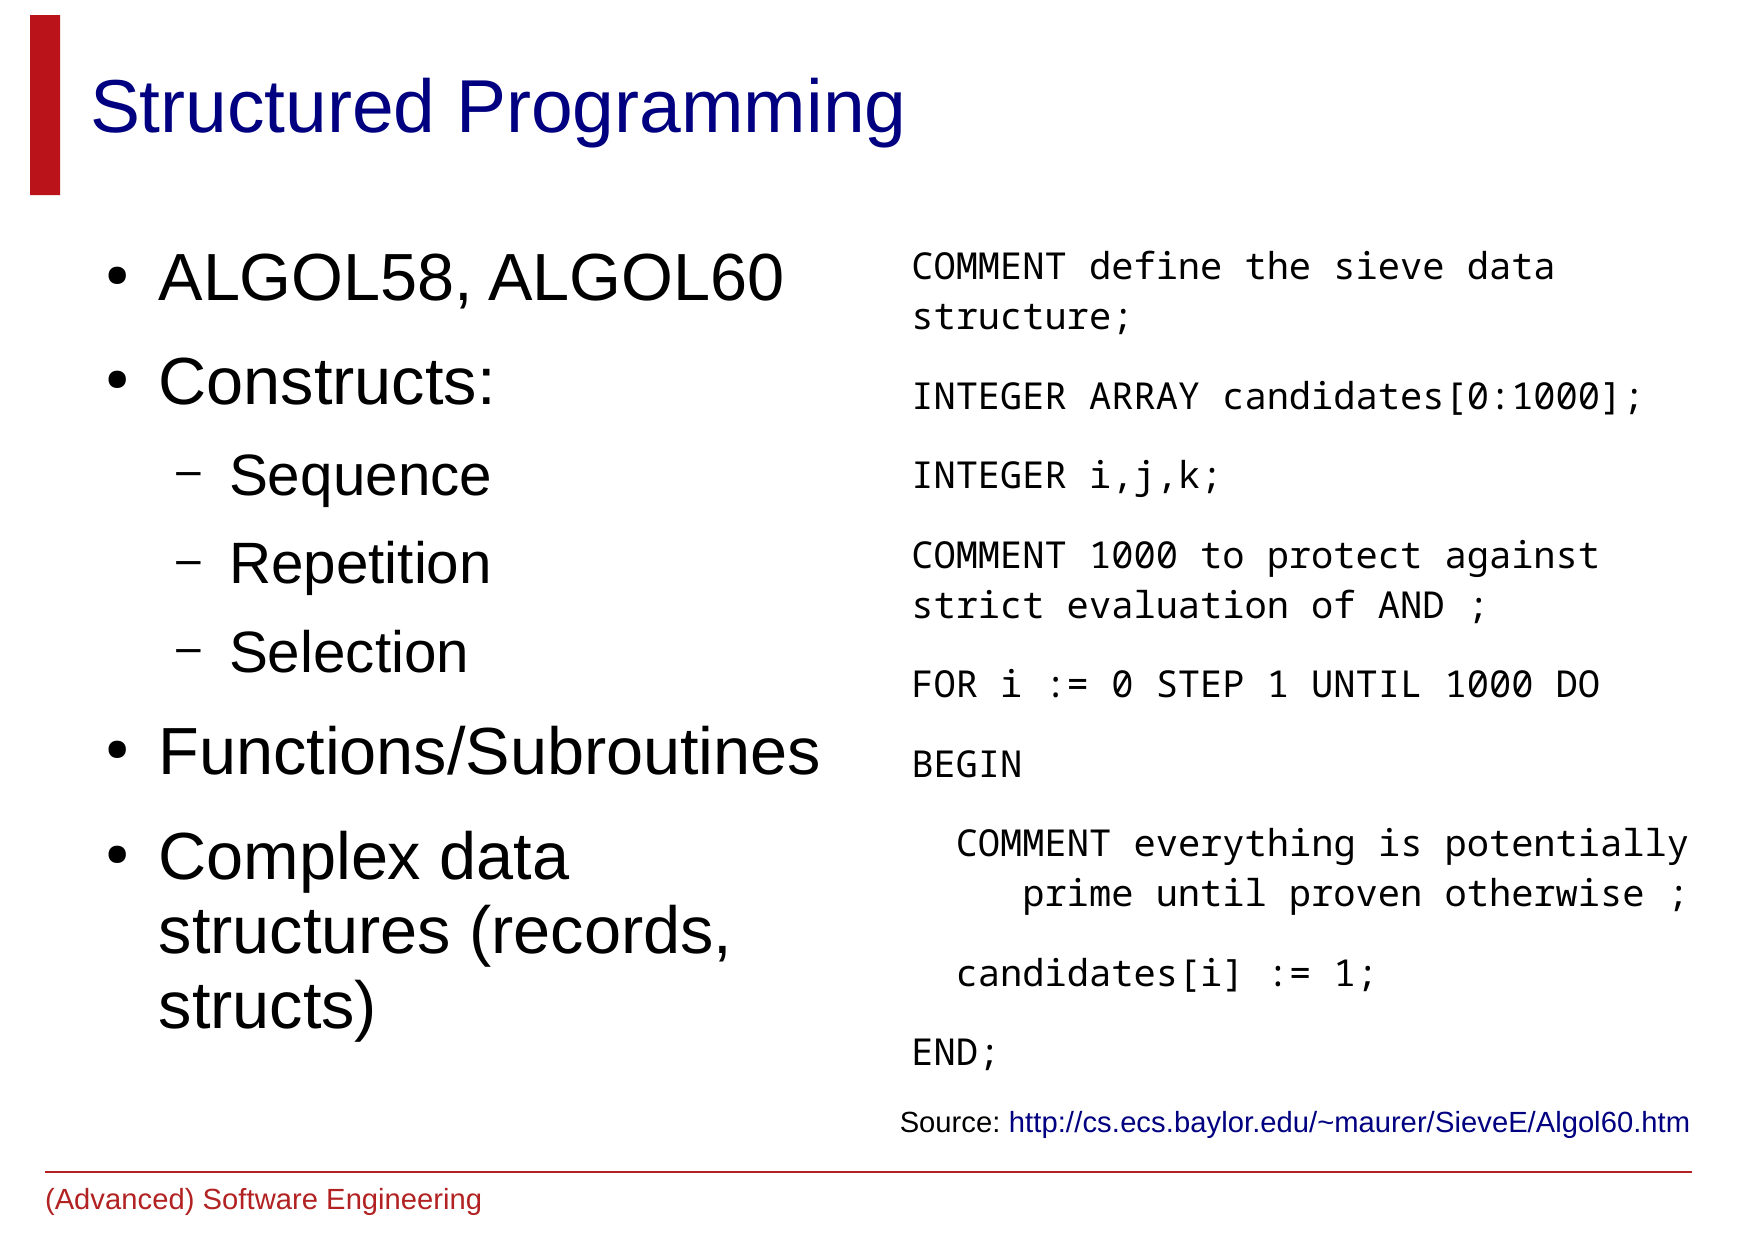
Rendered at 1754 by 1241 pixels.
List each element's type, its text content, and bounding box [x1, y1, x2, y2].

title Structured Programming [90, 17, 1696, 196]
list ALGOL58, ALGOL60 Constructs: Sequence Repetition Selection Functions/Subroutines Complex data structures (records, structs) [87, 240, 873, 1130]
list COMMENT define the sieve data structure; INTEGER ARRAY candidates[0:1000]; INTEGER i,j,k; COMMENT 1000 to protect against strict evaluation of AND ; FOR i := 0 STEP 1 UNTIL 1000 DO BEGIN COMMENT everything is potentially prime until proven otherwise ; candidates[i] := 1; END; [911, 240, 1696, 1099]
text_box Source: http://cs.ecs.baylor.edu/~maurer/SieveE/Algol60.htm [885, 1098, 1726, 1156]
